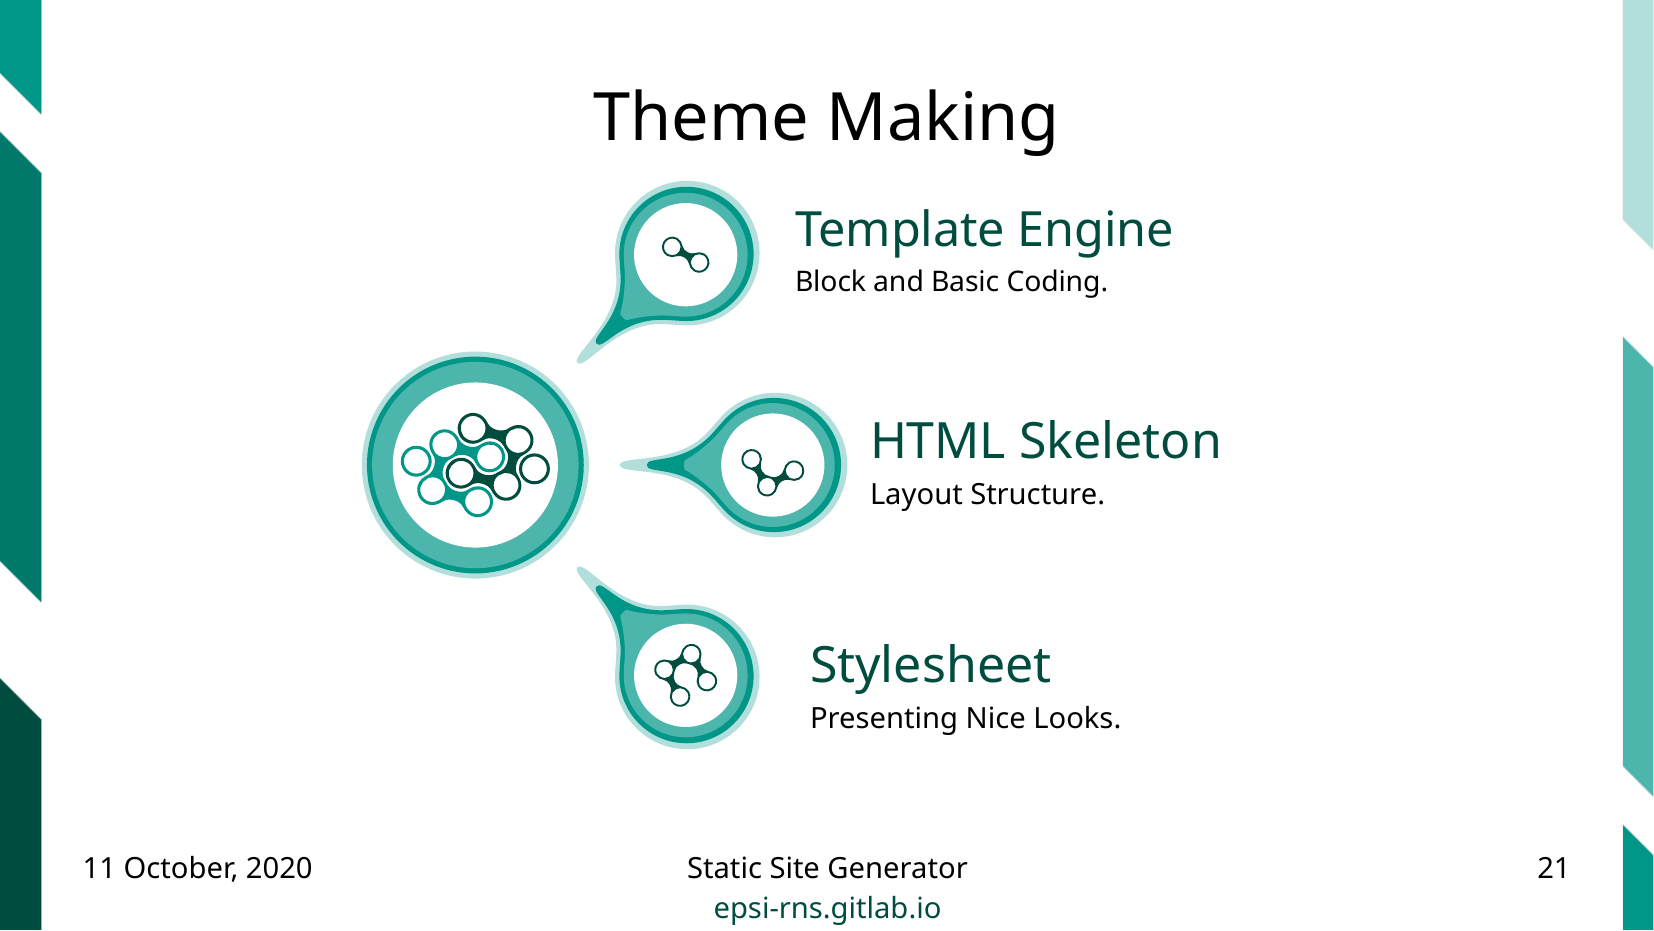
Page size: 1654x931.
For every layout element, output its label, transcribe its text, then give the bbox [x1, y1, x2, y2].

picture [0, 0, 1654, 931]
list HTML Skeleton Layout Structure. [870, 405, 1231, 526]
list Stylesheet Presenting Nice Looks. [810, 628, 1141, 751]
list Template Engine Block and Basic Coding. [795, 195, 1246, 301]
